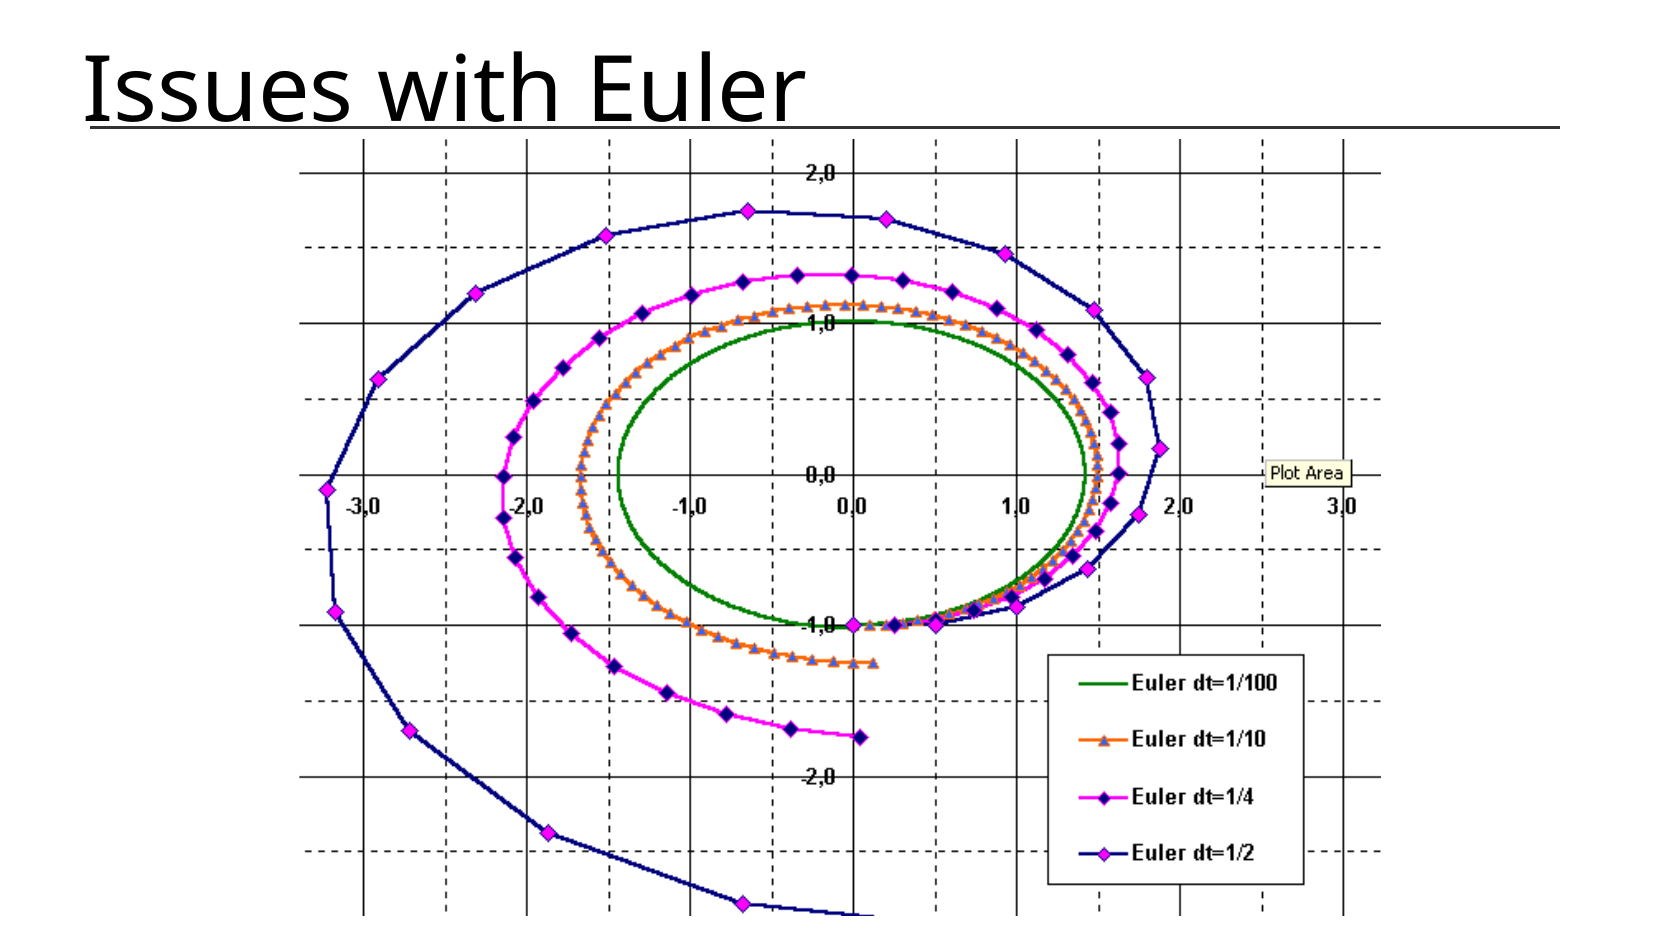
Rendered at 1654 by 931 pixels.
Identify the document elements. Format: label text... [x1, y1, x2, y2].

picture [299, 139, 1381, 916]
title Issues with Euler [82, 32, 1571, 140]
